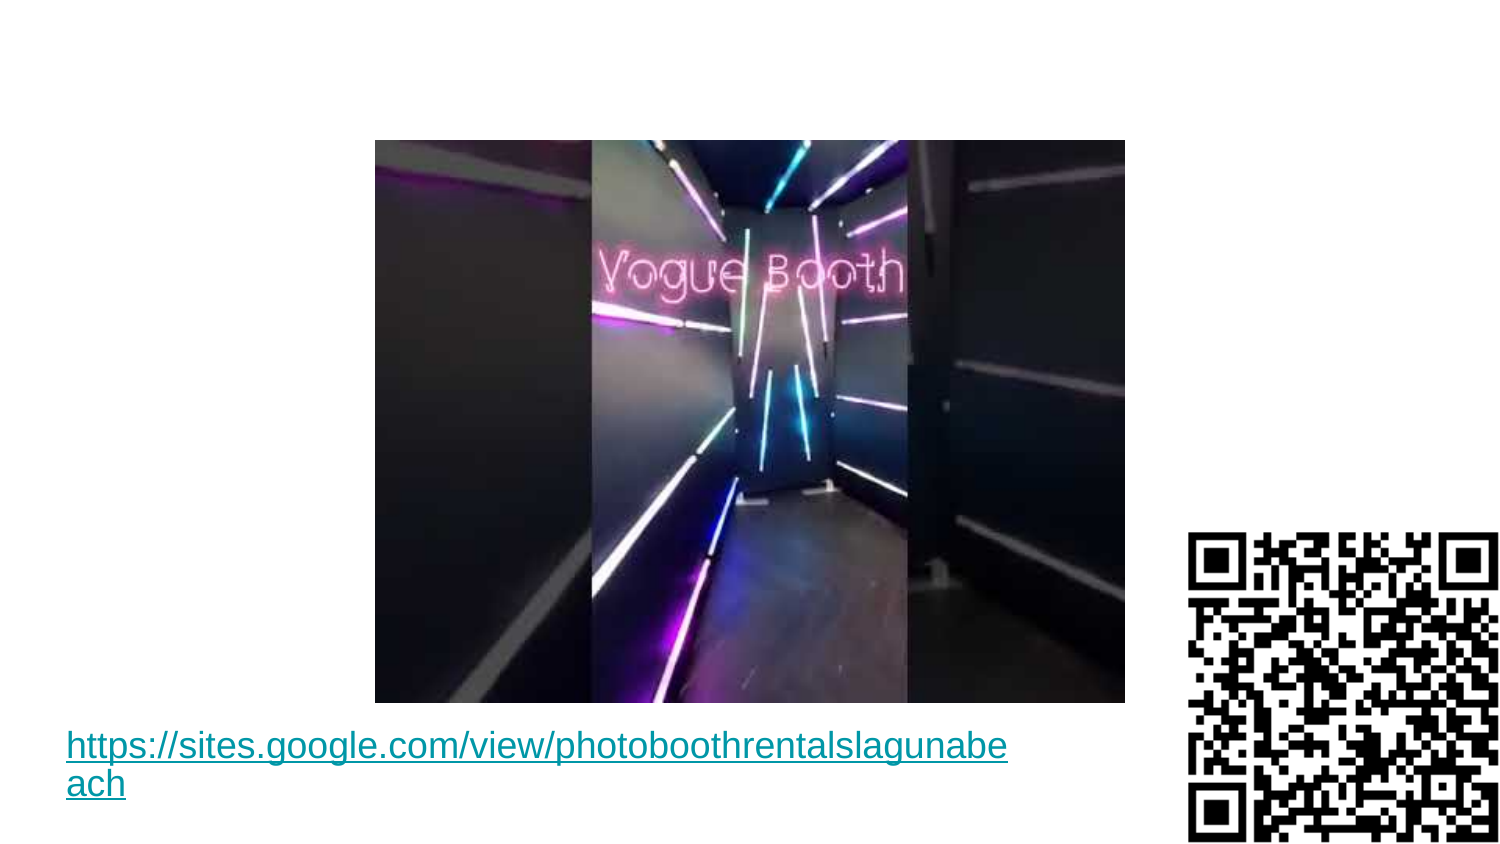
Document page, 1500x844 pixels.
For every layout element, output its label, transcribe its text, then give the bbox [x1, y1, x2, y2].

picture [1187, 531, 1500, 844]
list https://sites.google.com/view/photoboothrentalslagunabeach [51, 694, 1036, 794]
picture [375, 140, 1125, 704]
